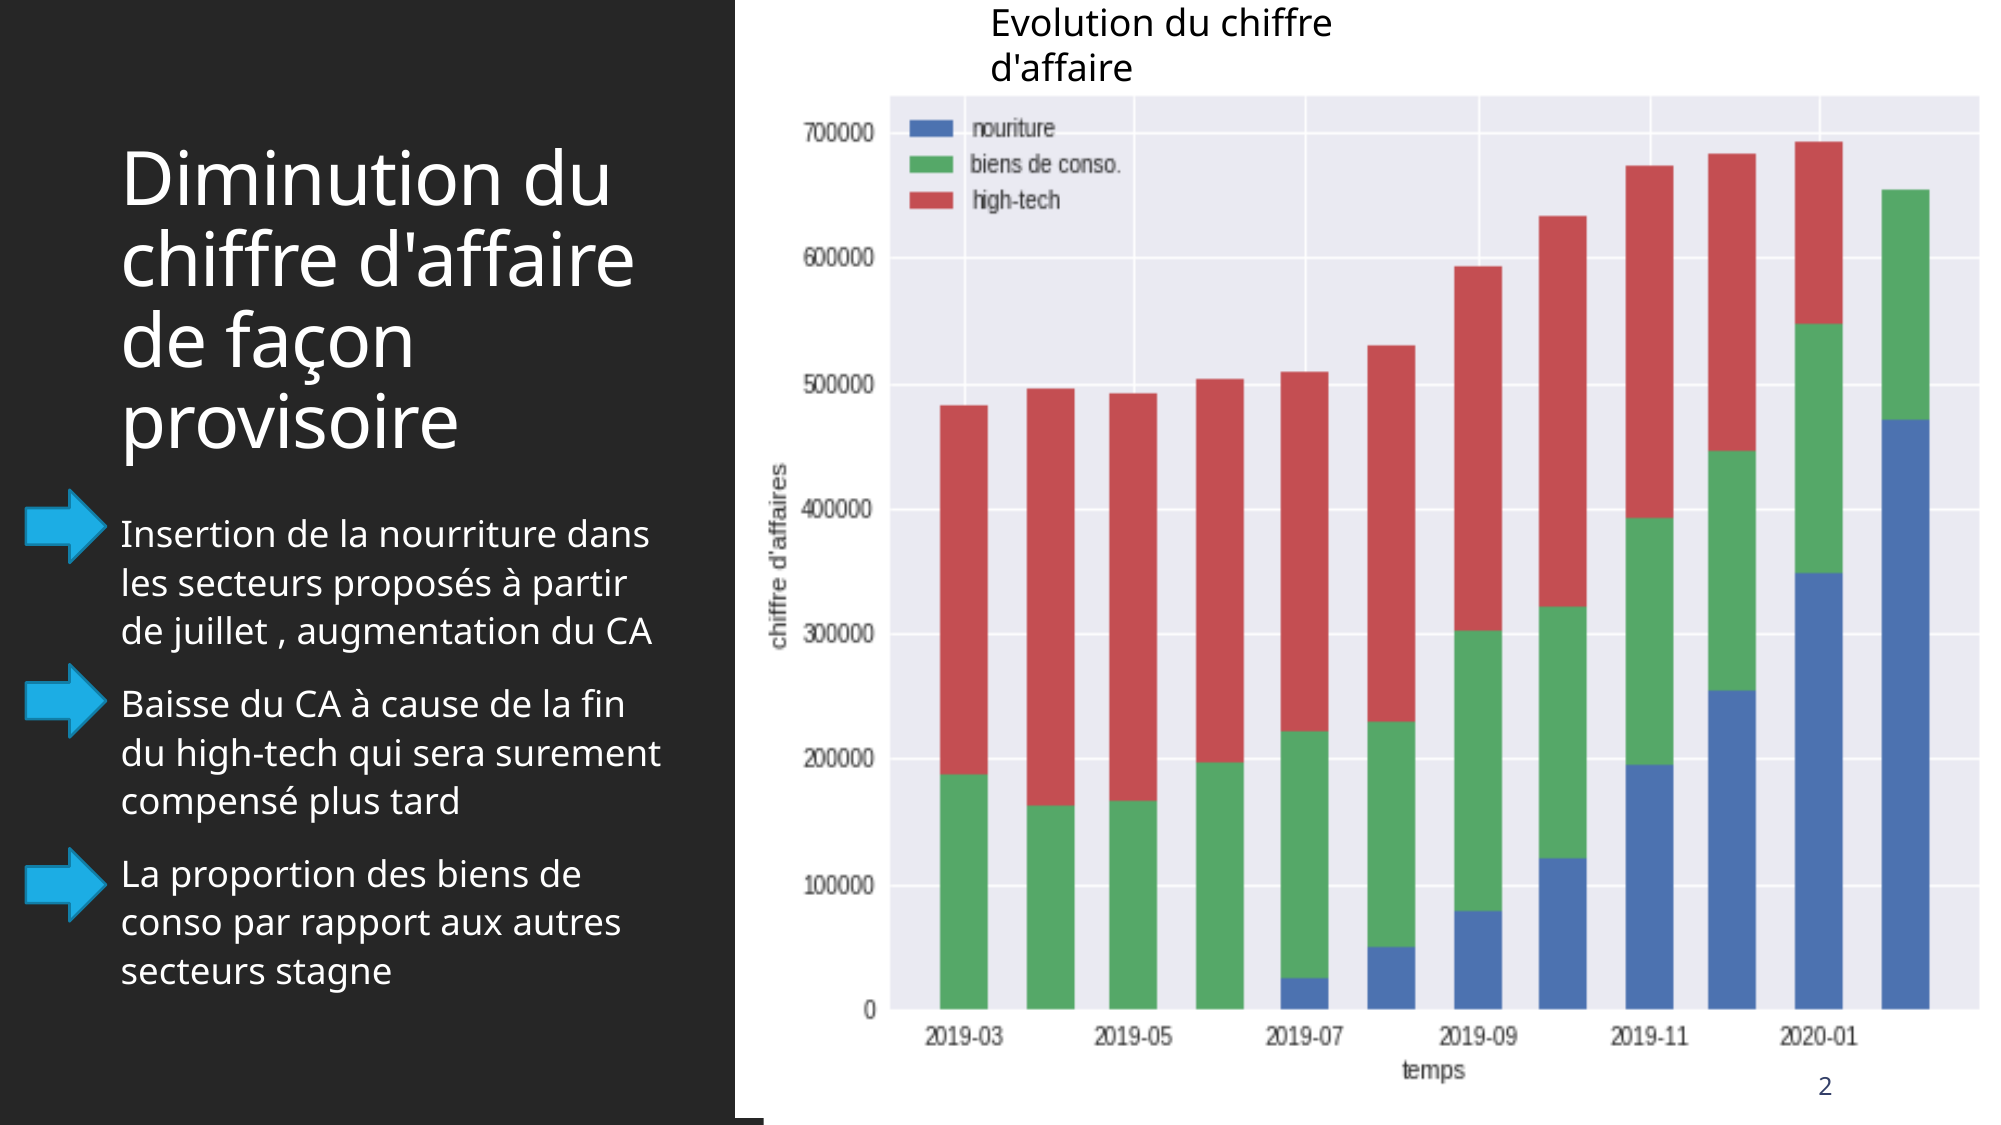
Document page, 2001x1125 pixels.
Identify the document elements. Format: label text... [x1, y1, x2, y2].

title Diminution du chiffre d'affaire de façon provisoire [105, 128, 683, 473]
slide_number <numéro> [1803, 1057, 1932, 1118]
text_box [25, 489, 107, 563]
text_box Evolution du chiffre d'affaire [975, 0, 1426, 98]
text_box [25, 664, 107, 738]
picture [735, 0, 2001, 1118]
list Insertion de la nourriture dans les secteurs proposés à partir de juillet , augmentation du CA Baisse du CA à cause de la fin du high-tech qui sera surement compensé plus tard La proportion des biens de conso par rapport aux autres secteurs stagne [105, 499, 683, 1002]
text_box [25, 848, 107, 922]
